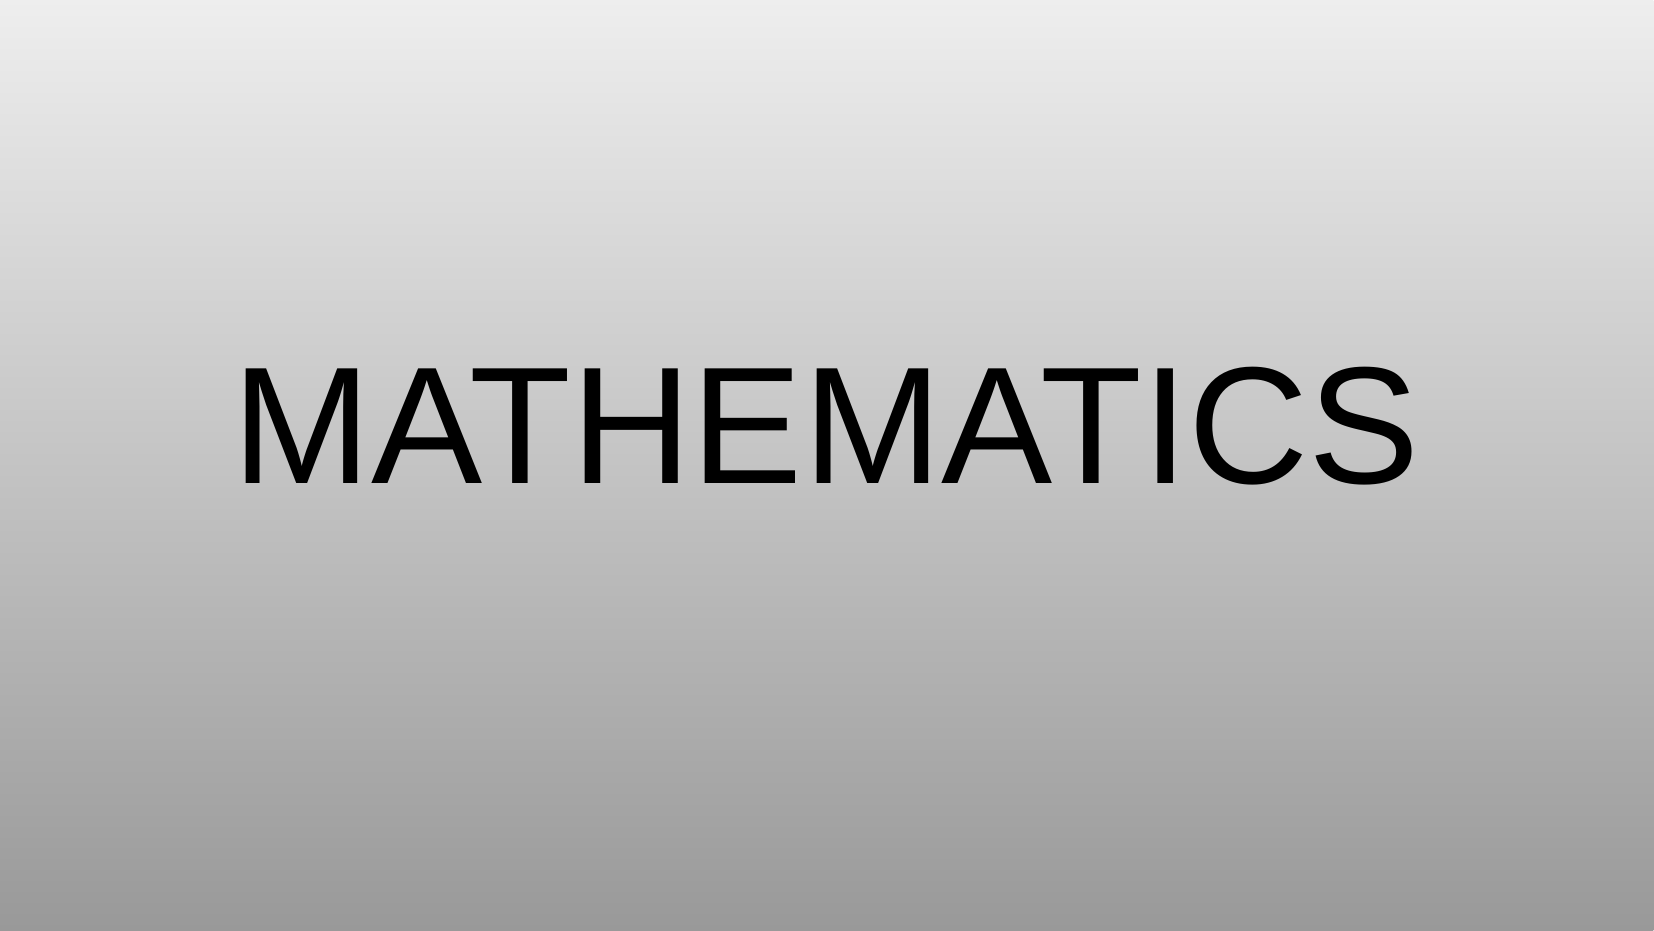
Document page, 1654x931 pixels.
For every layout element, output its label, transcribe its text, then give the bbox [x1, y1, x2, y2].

title MATHEMATICS [82, 212, 1571, 638]
